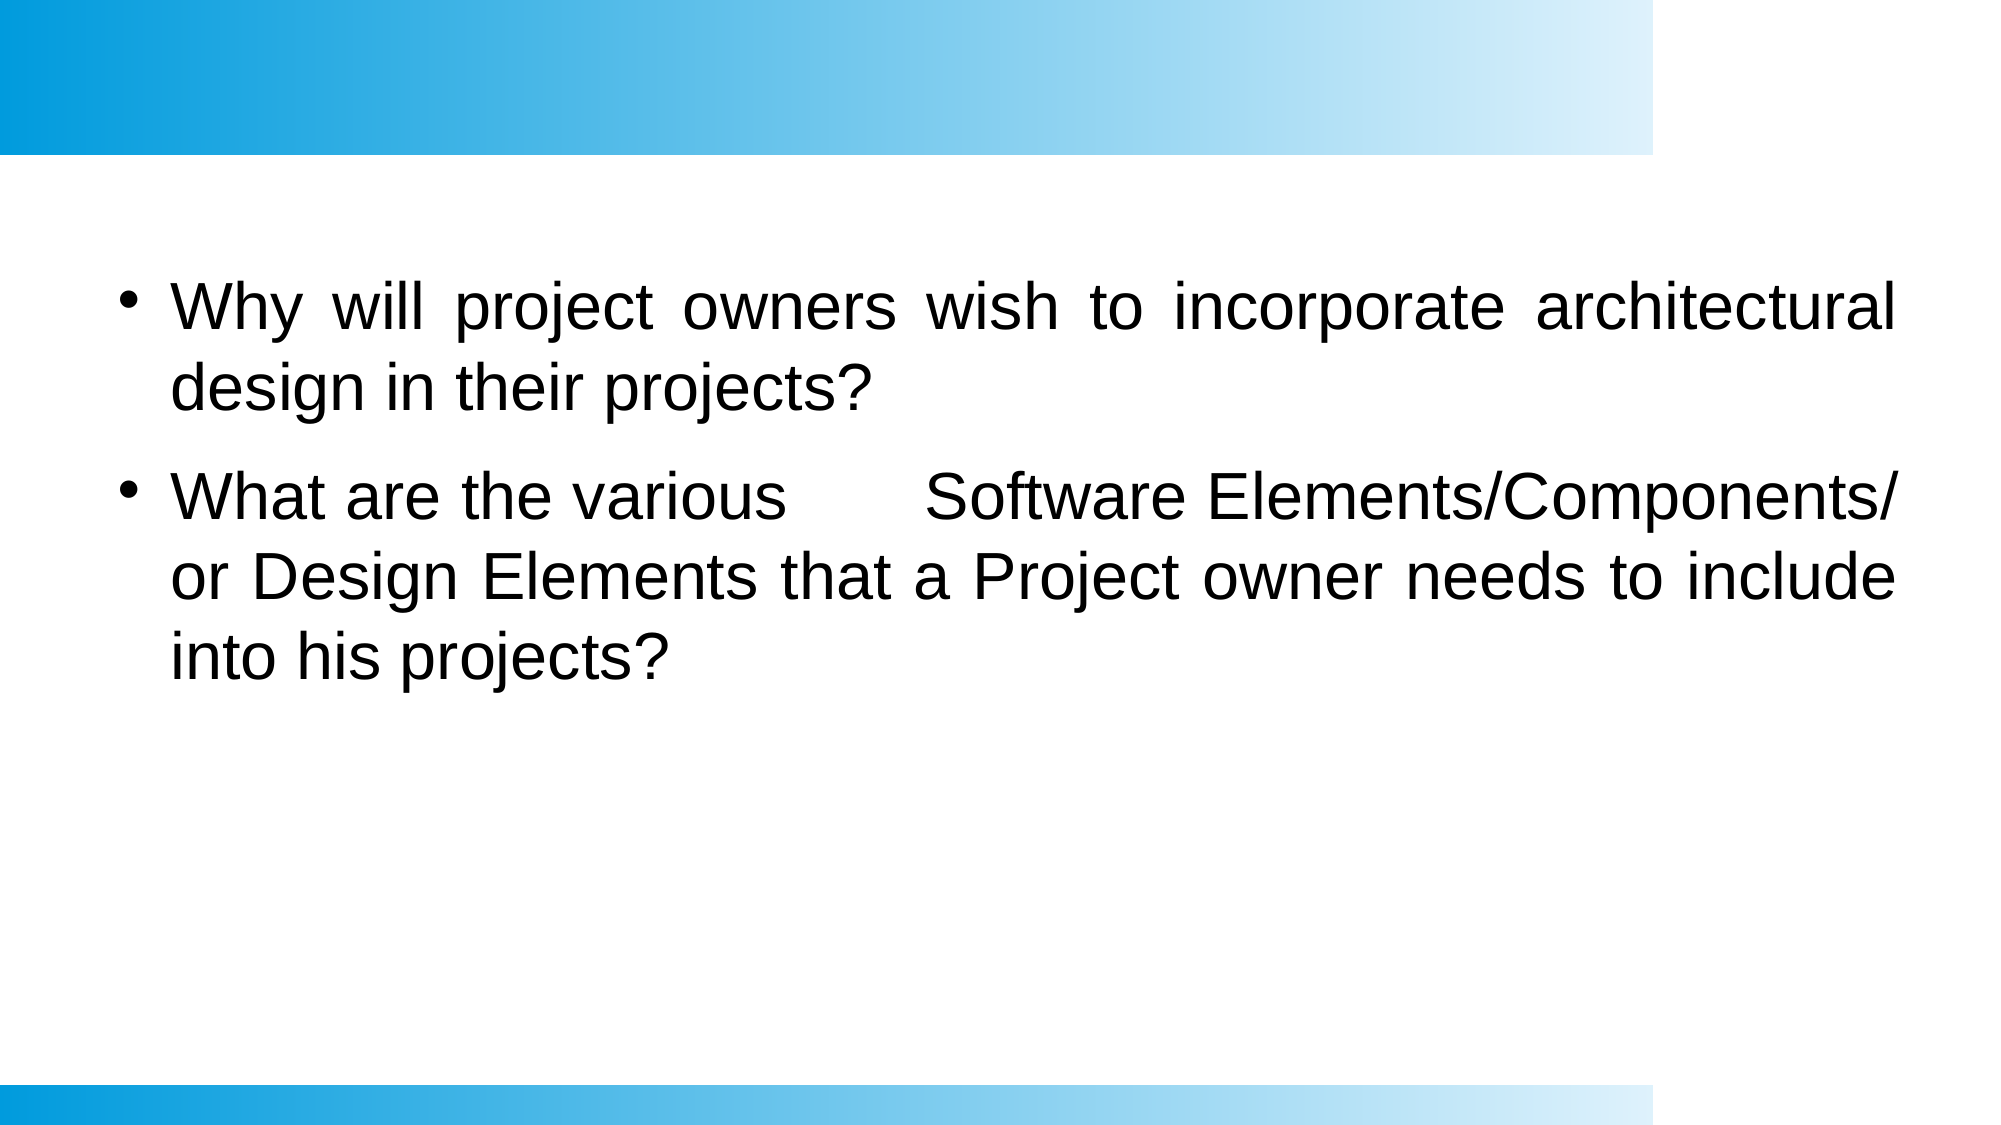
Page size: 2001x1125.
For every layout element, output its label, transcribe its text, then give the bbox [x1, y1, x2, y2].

list Why will project owners wish to incorporate architectural design in their projects? What are the various Software Elements/Components/ or Design Elements that a Project owner needs to include into his projects? [99, 263, 1900, 916]
